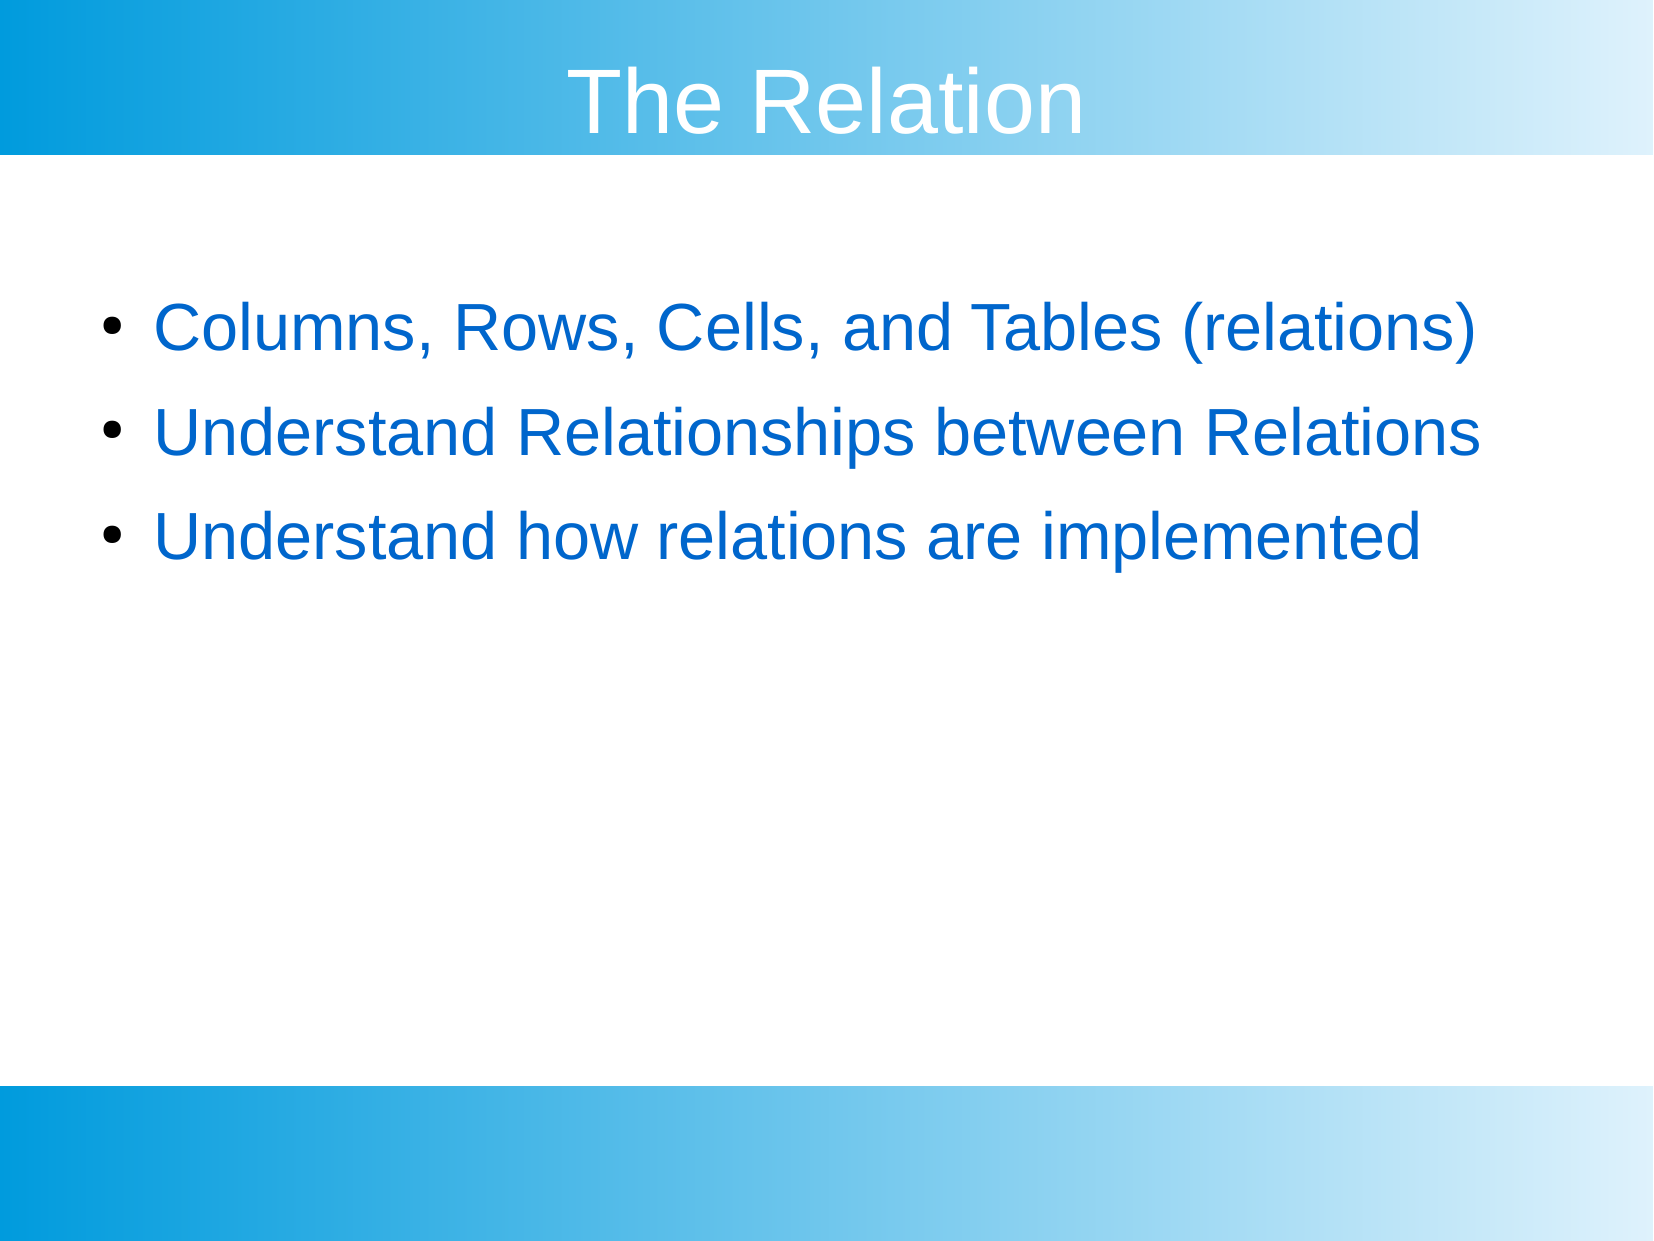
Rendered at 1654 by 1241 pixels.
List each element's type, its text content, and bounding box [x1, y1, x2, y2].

title The Relation [82, 49, 1571, 155]
list Columns, Rows, Cells, and Tables (relations) Understand Relationships between Relations Understand how relations are implemented [82, 290, 1571, 1010]
